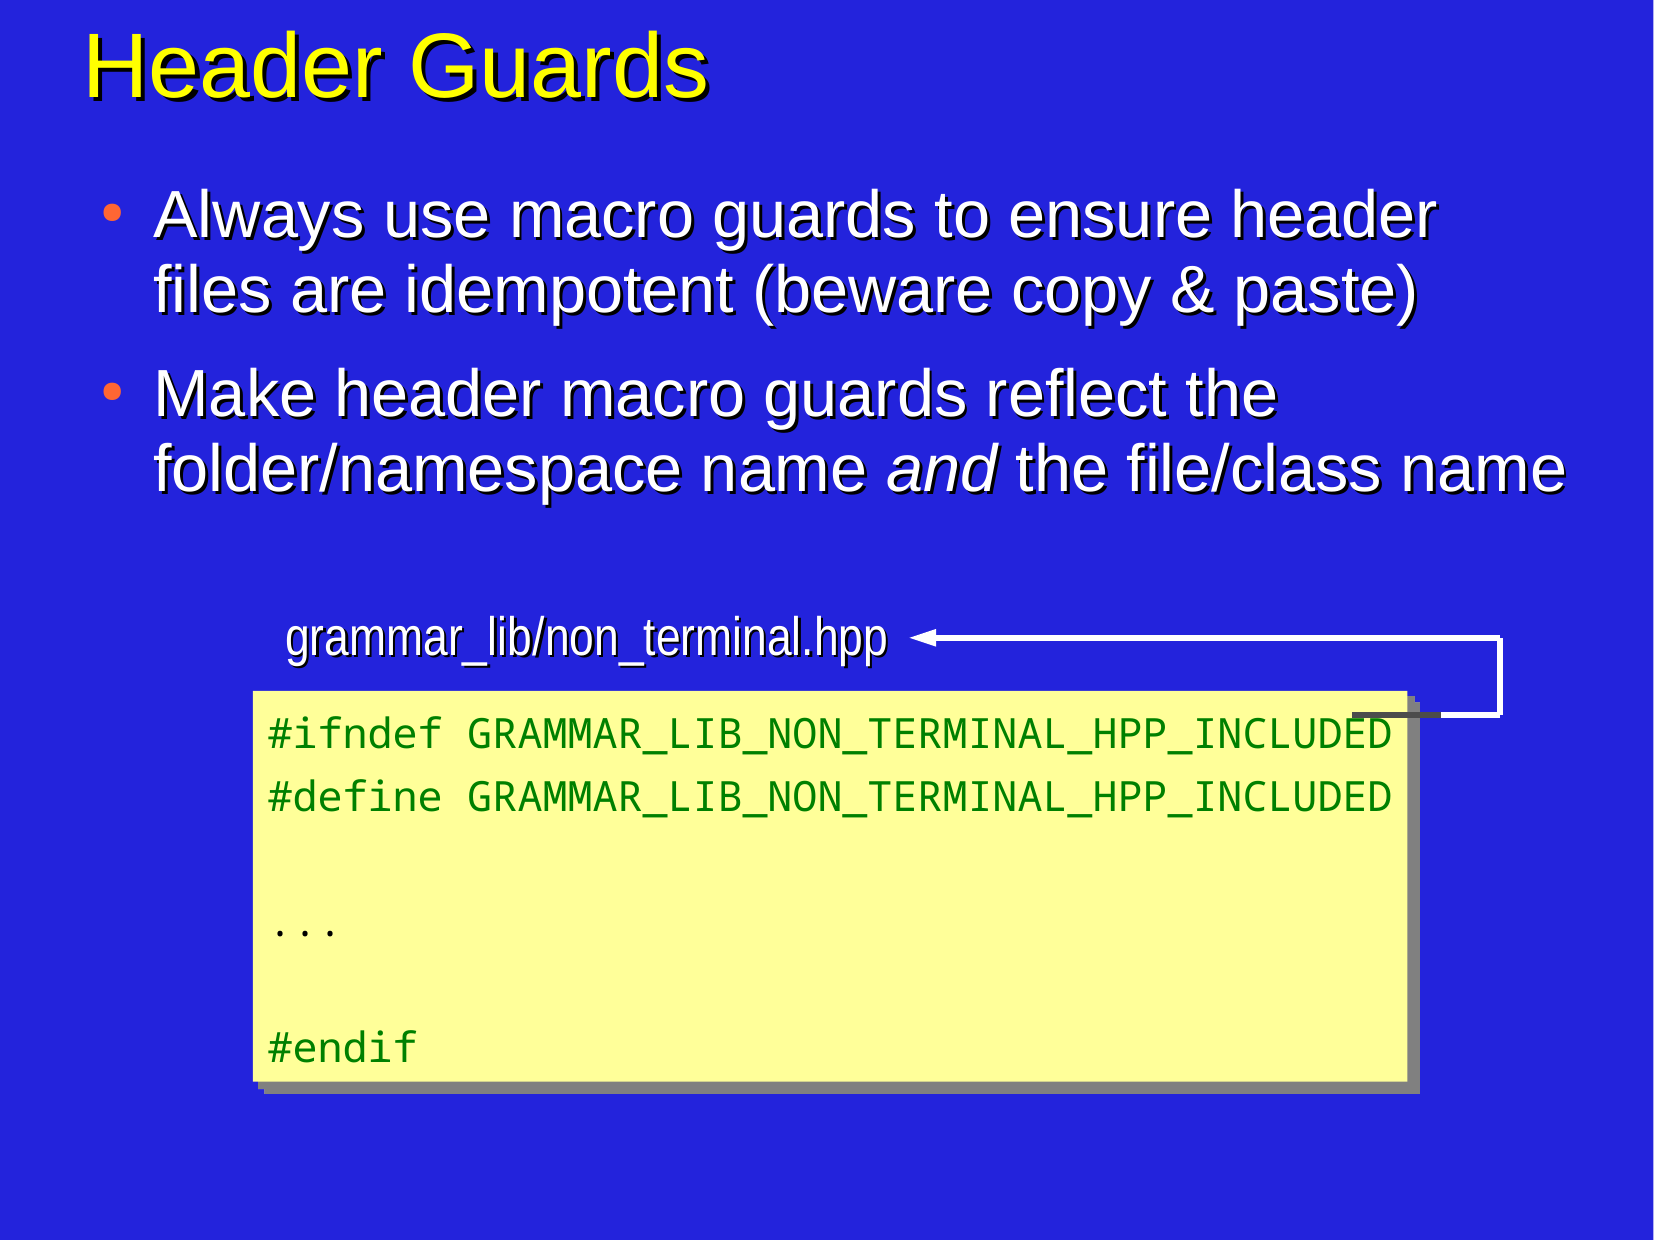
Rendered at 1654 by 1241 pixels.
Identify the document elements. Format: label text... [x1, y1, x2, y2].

title Header Guards [82, 2, 1571, 130]
text_box #ifndef GRAMMAR_LIB_NON_TERMINAL_HPP_INCLUDED #define GRAMMAR_LIB_NON_TERMINAL_HPP_INCLUDED ... #endif [252, 690, 1408, 1082]
text_box grammar_lib/non_terminal.hpp [270, 593, 993, 675]
list Always use macro guards to ensure header files are idempotent (beware copy & paste) Make header macro guards reflect the folder/namespace name and the file/class name [82, 177, 1571, 1182]
